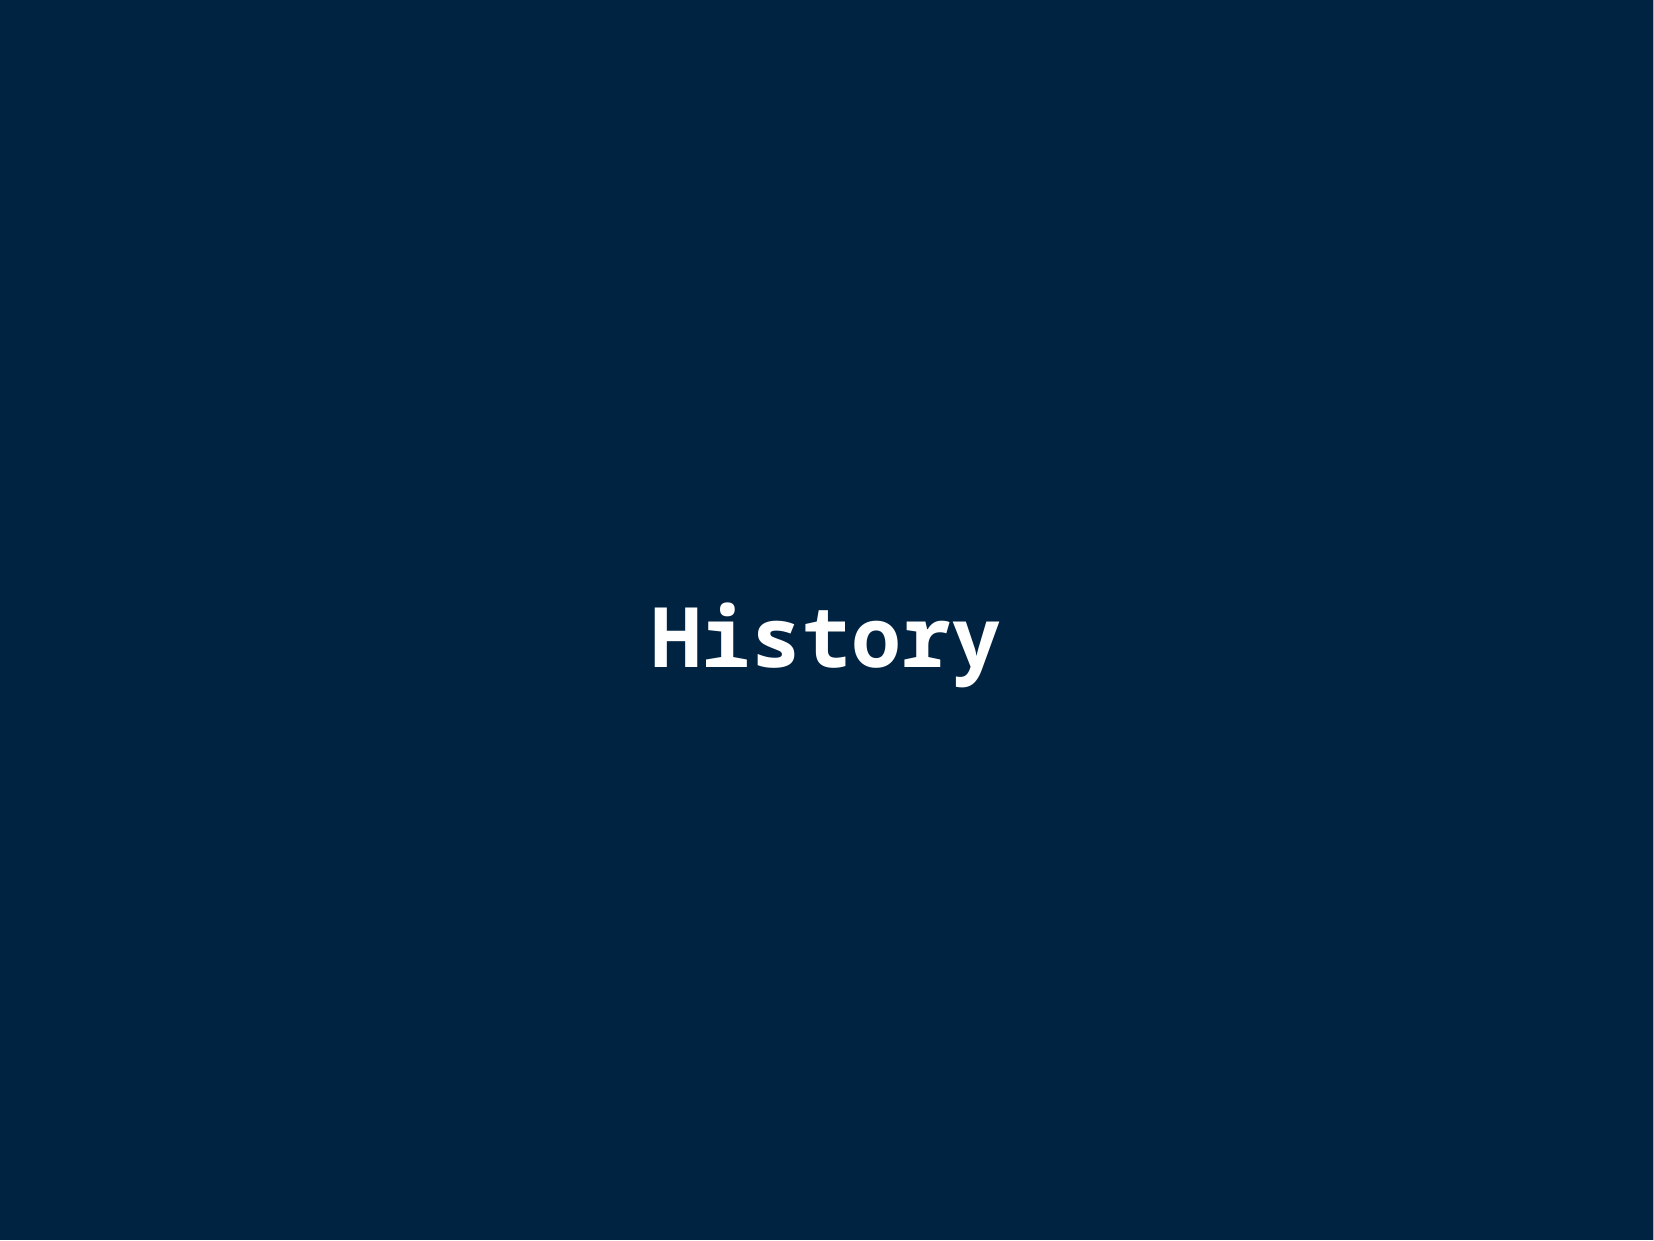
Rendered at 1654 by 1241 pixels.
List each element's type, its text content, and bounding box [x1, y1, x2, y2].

text_box History [421, 571, 1233, 670]
